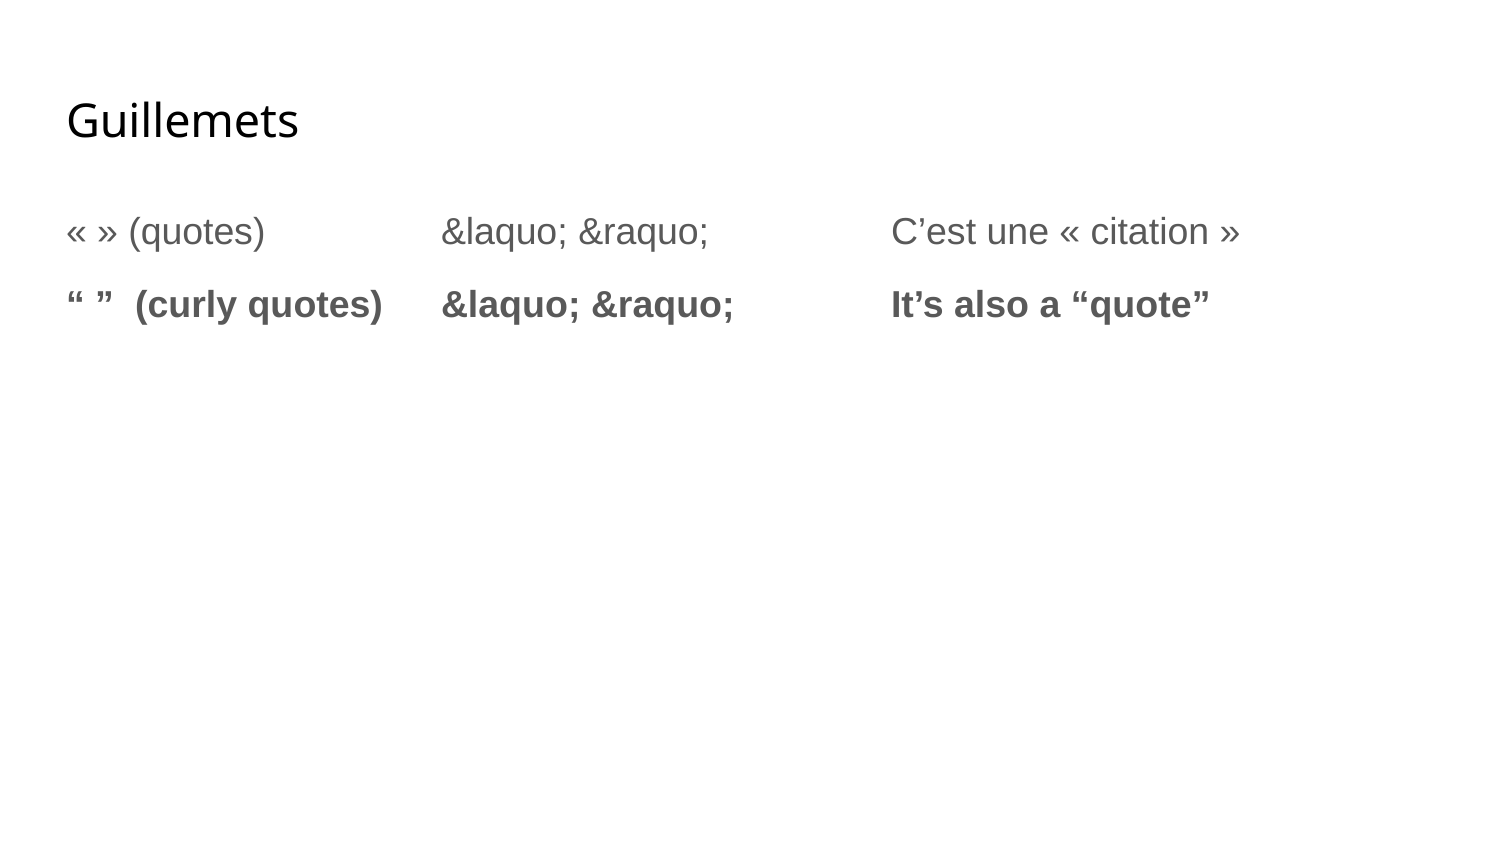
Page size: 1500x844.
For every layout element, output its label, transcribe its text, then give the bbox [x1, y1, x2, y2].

title Guillemets [51, 72, 1449, 167]
list « » (quotes) &laquo; &raquo; C’est une « citation » “ ” (curly quotes) &laquo; &raquo; It’s also a “quote” [51, 189, 1449, 750]
